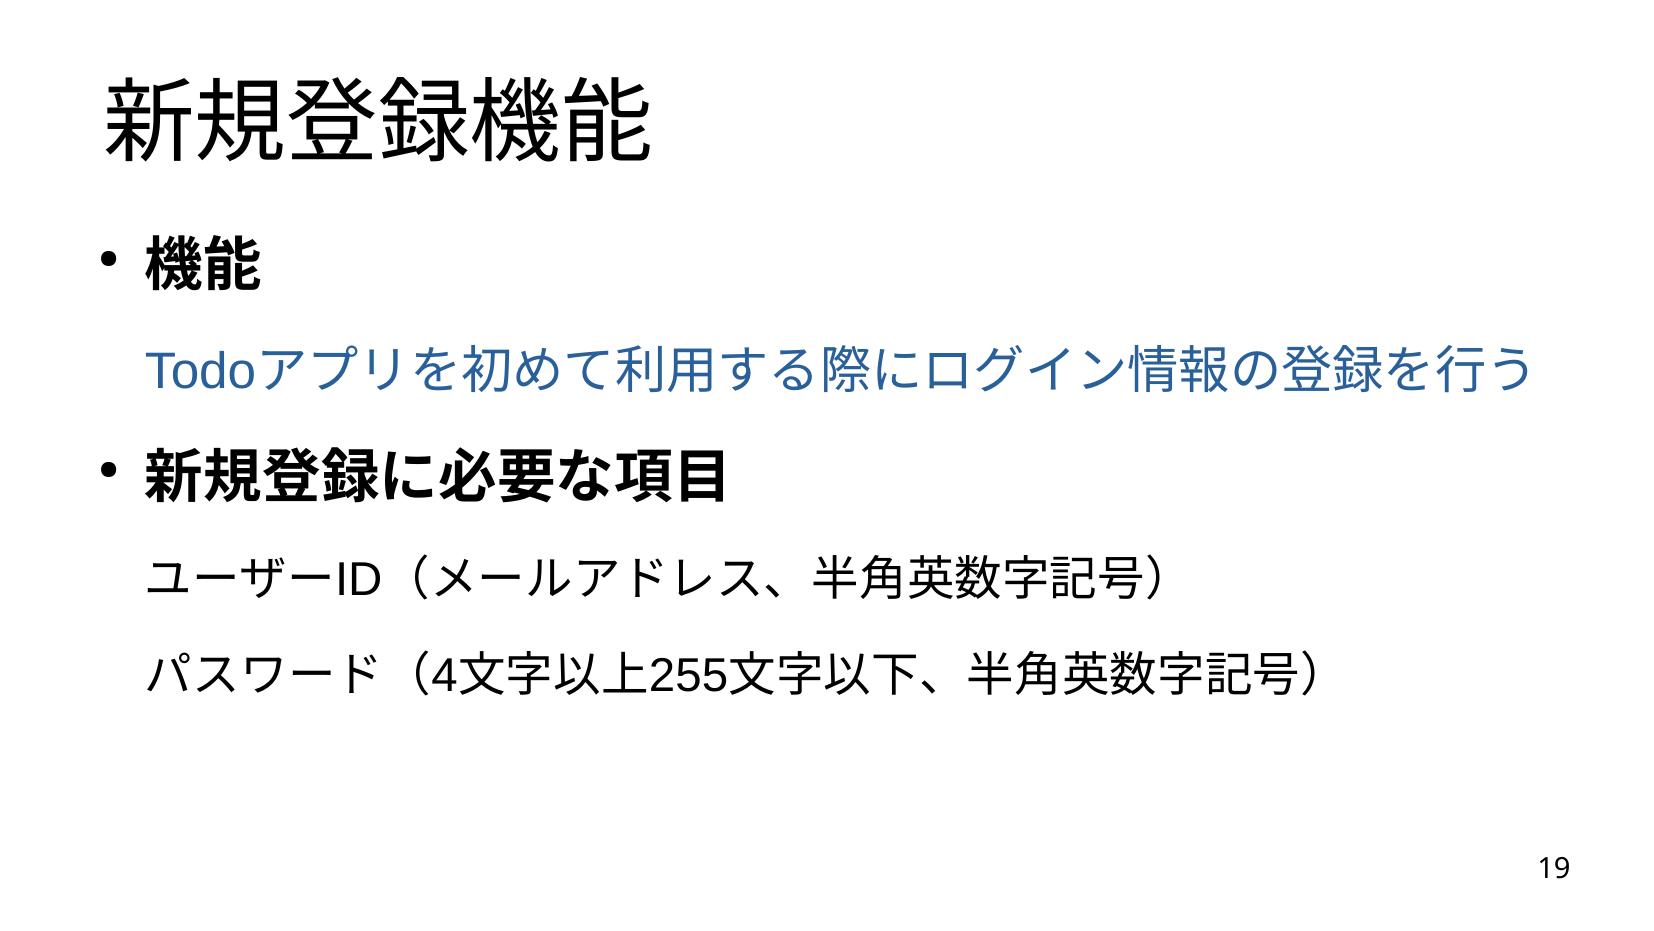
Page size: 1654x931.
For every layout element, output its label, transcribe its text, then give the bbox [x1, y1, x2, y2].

list 機能 Todoアプリを初めて利用する際にログイン情報の登録を行う 新規登録に必要な項目 ユーザーID（メールアドレス、半角英数字記号） パスワード（4文字以上255文字以下、半角英数字記号） [82, 217, 1571, 758]
title 新規登録機能 [82, 37, 1571, 193]
